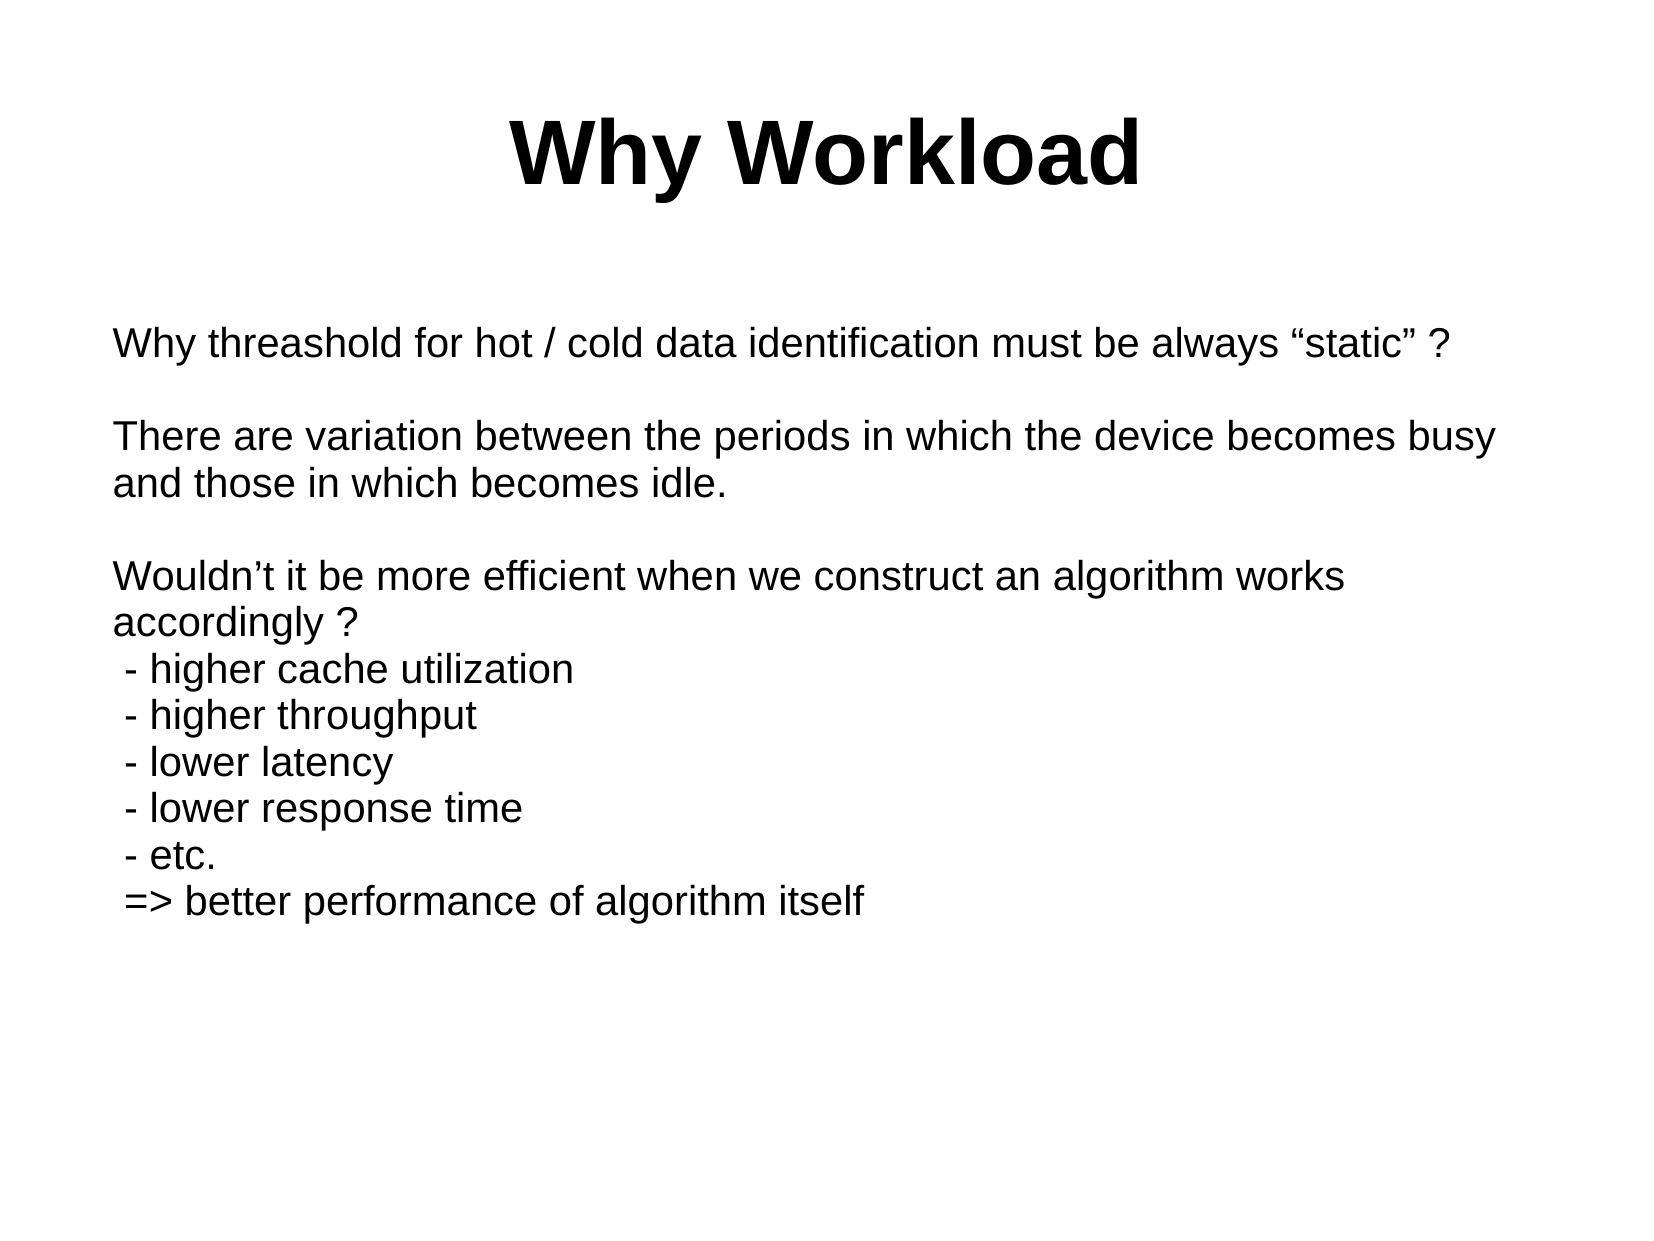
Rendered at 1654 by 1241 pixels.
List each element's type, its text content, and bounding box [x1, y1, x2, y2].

title Why Workload [82, 49, 1571, 257]
subtitle Why threashold for hot / cold data identification must be always “static” ? There are variation between the periods in which the device becomes busy and those in which becomes idle. Wouldn’t it be more efficient when we construct an algorithm works accordingly ? - higher cache utilization - higher throughput - lower latency - lower response time - etc. => better performance of algorithm itself [82, 290, 1571, 1010]
